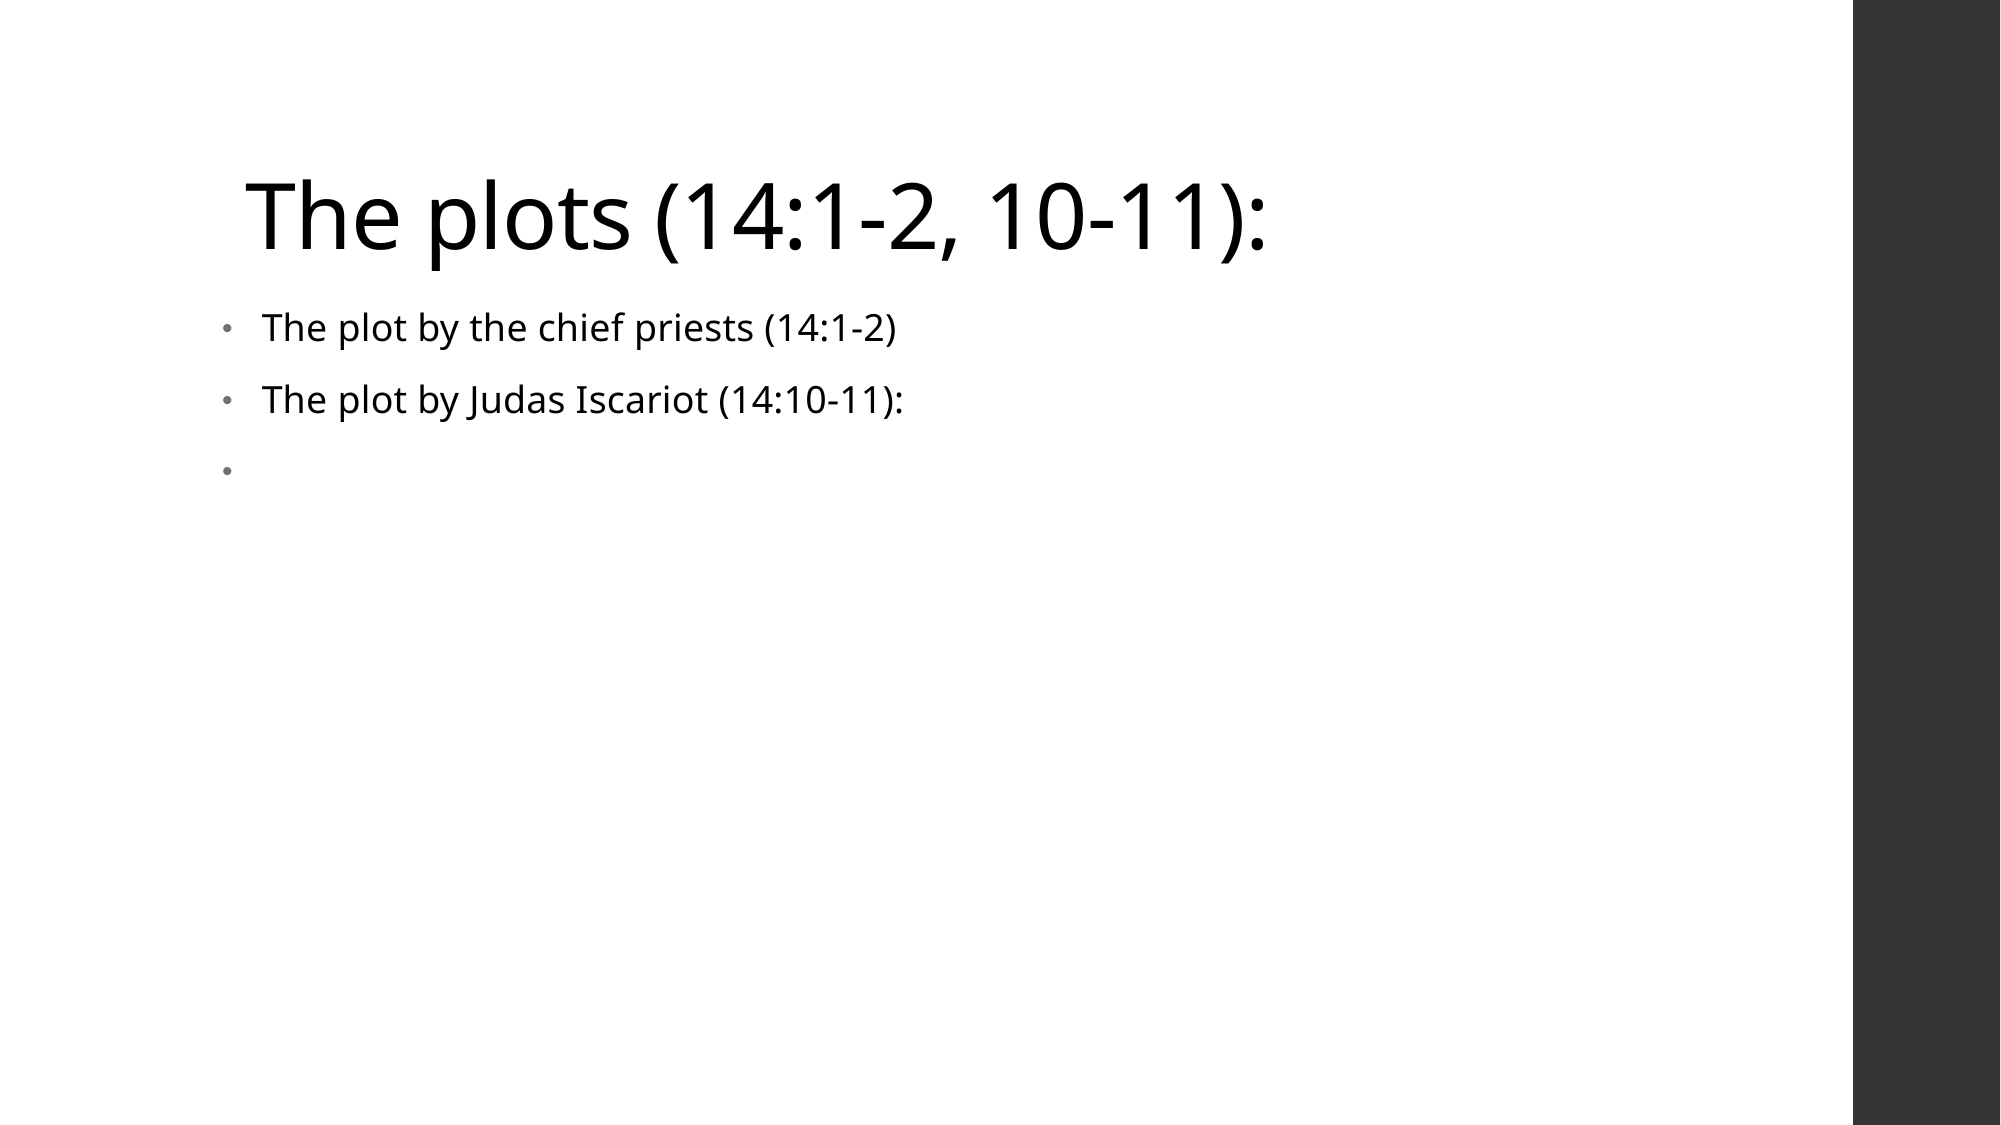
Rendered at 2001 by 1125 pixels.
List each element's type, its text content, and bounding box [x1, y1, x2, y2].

list The plot by the chief priests (14:1-2) The plot by Judas Iscariot (14:10-11): [206, 299, 1617, 1014]
title The plots (14:1-2, 10-11): [206, 60, 1797, 278]
